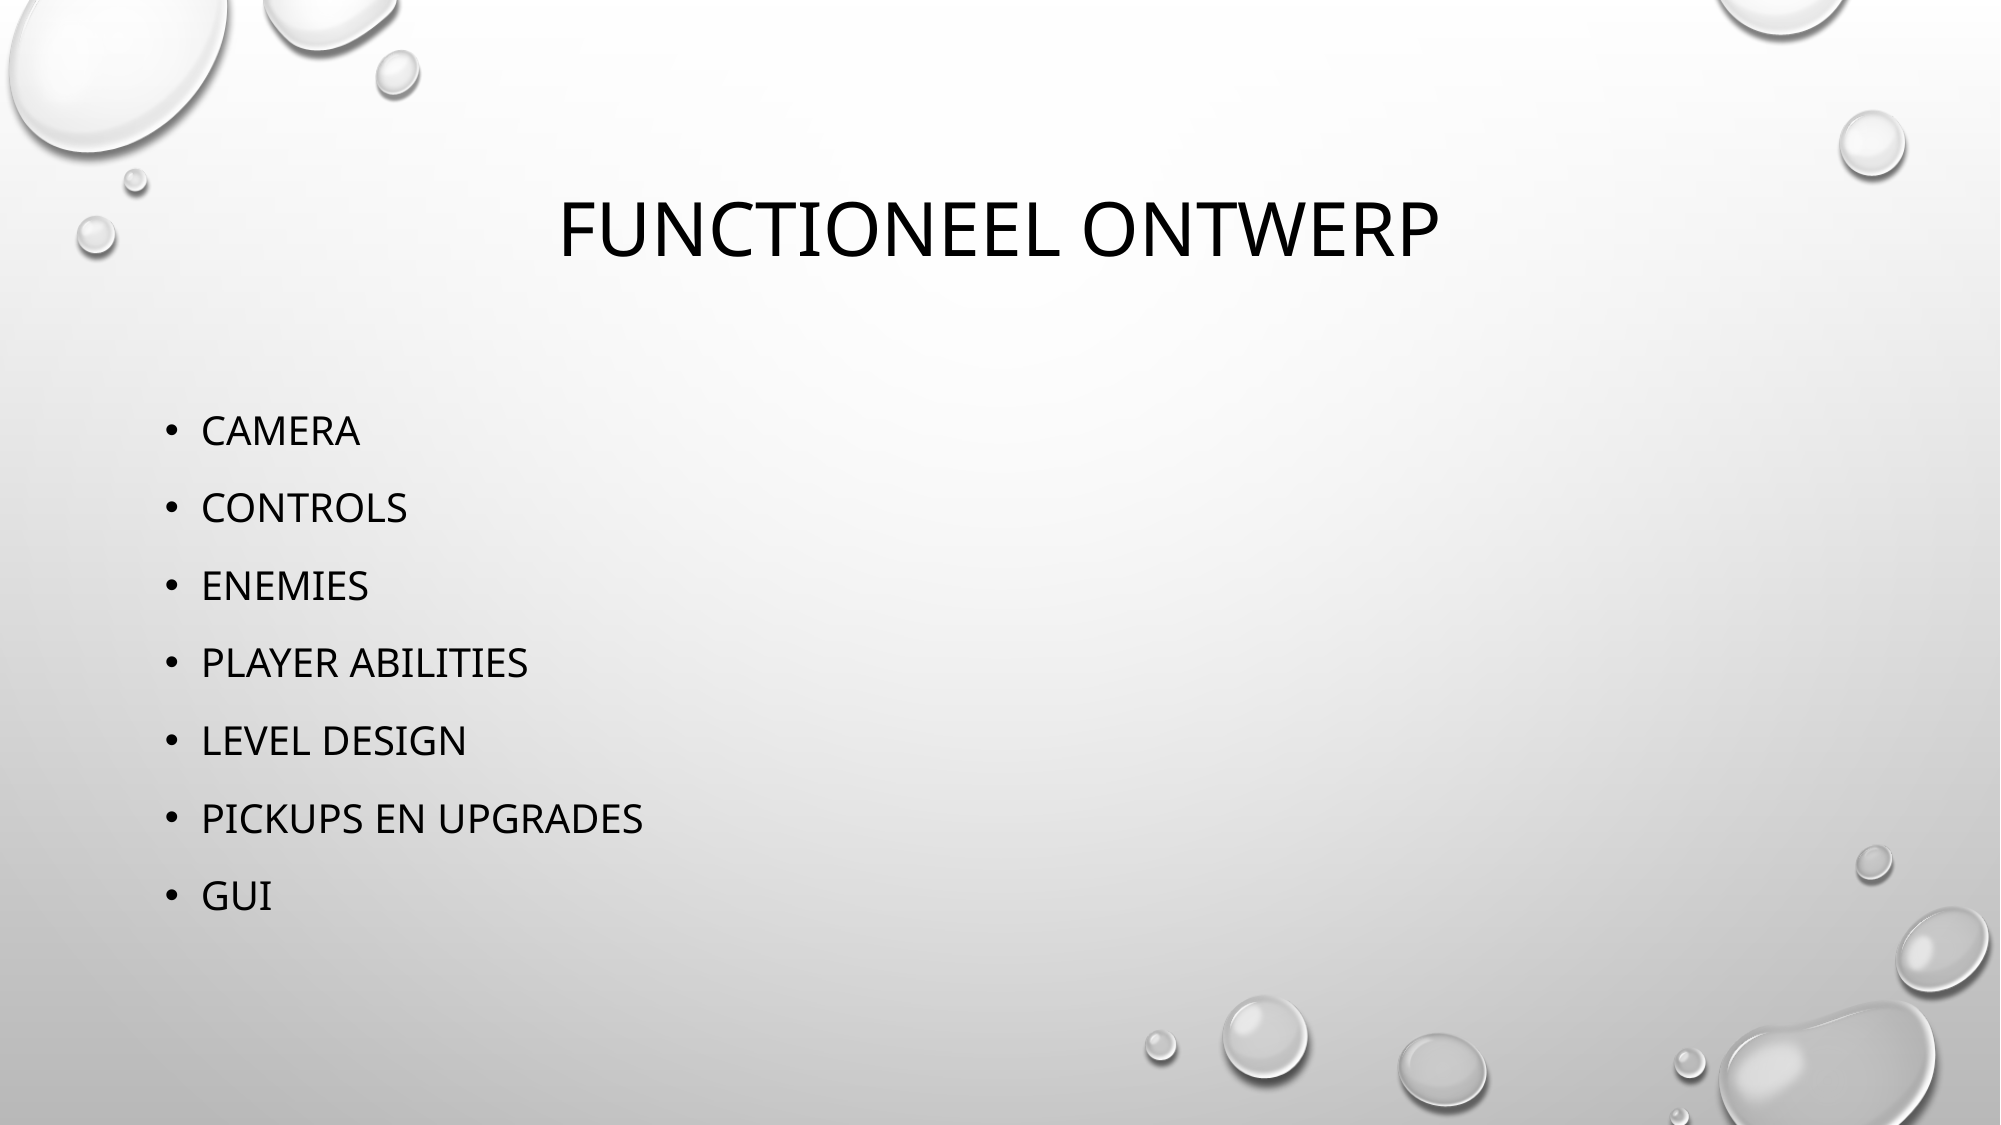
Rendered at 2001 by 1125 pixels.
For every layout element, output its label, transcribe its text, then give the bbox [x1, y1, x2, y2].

list Camera Controls Enemies Player abilities Level design Pickups en upgrades GUI [149, 388, 663, 950]
title Functioneel ontwerp [149, 101, 1851, 364]
